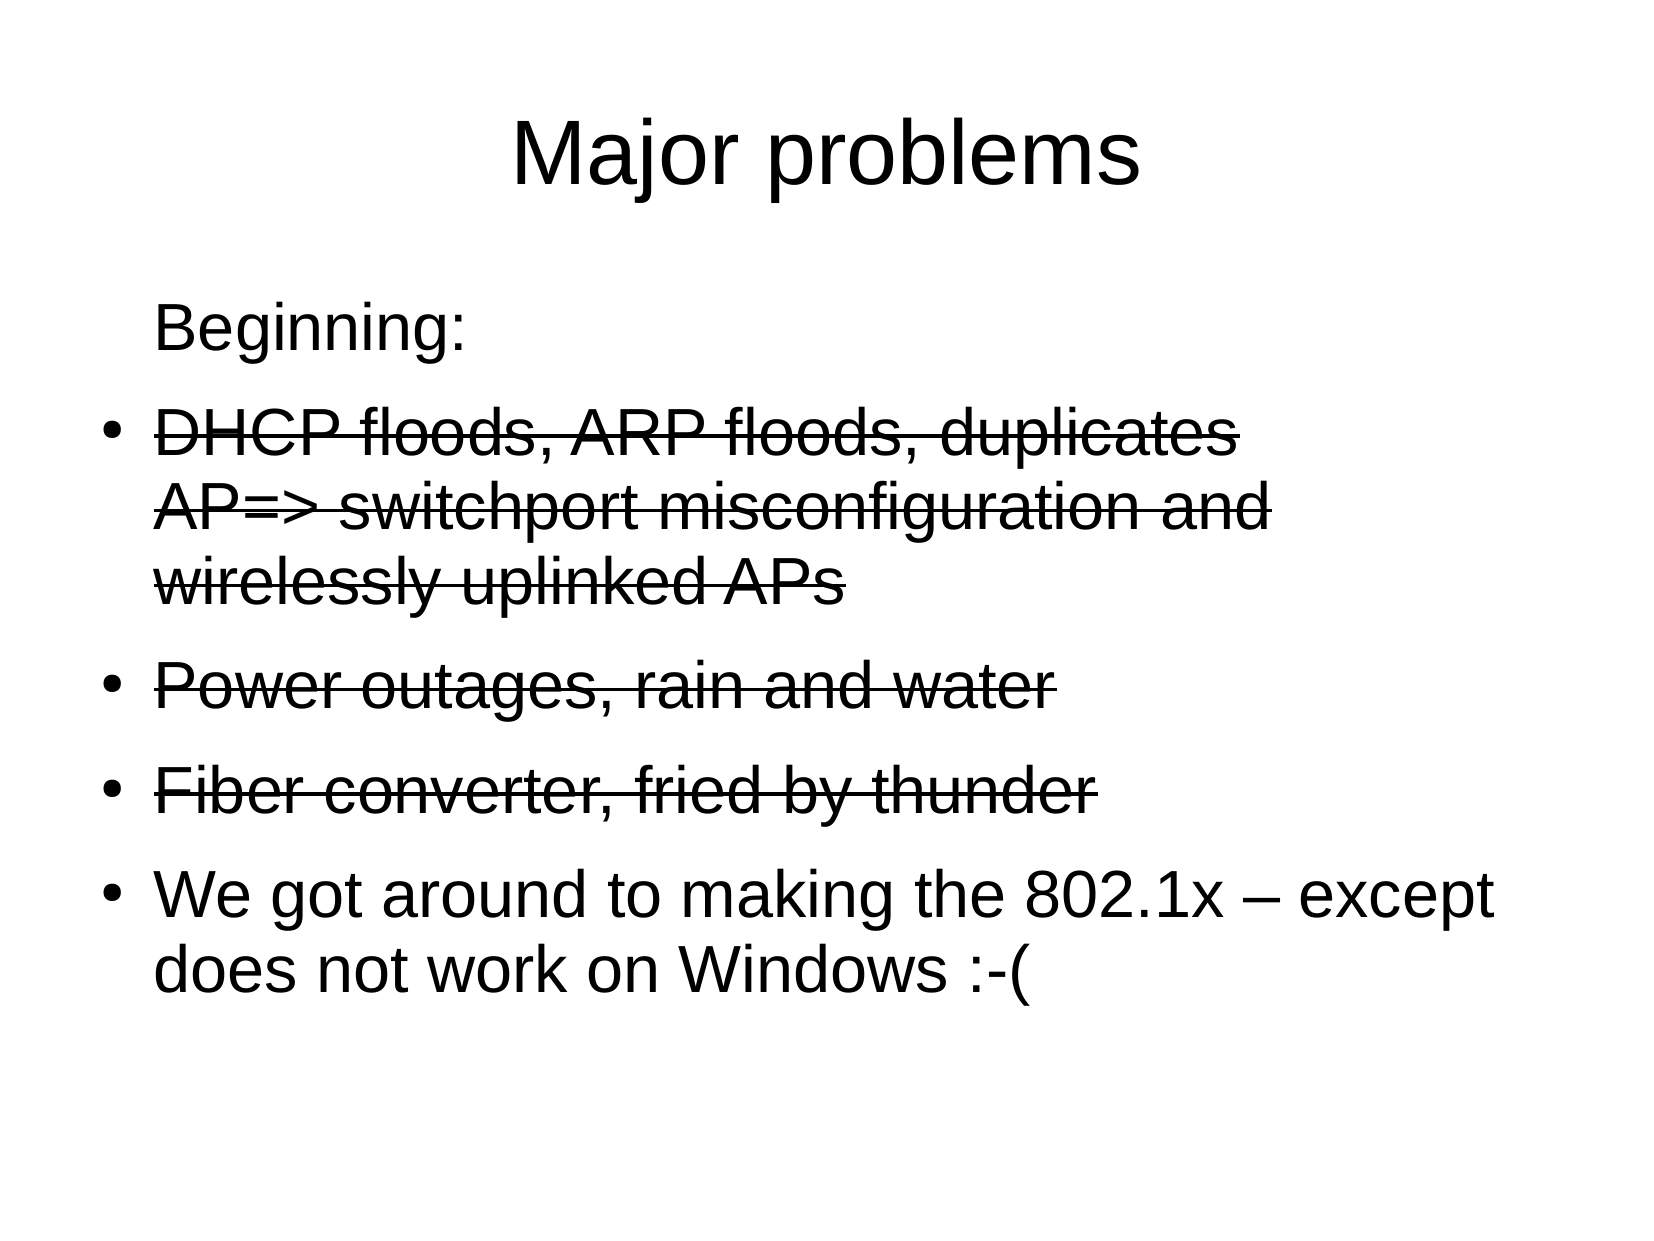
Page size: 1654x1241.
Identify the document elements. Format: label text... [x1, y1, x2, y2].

title Major problems [82, 49, 1571, 257]
list Beginning: DHCP floods, ARP floods, duplicates AP=> switchport misconfiguration and wirelessly uplinked APs Power outages, rain and water Fiber converter, fried by thunder We got around to making the 802.1x – except does not work on Windows :-( [82, 290, 1571, 1010]
